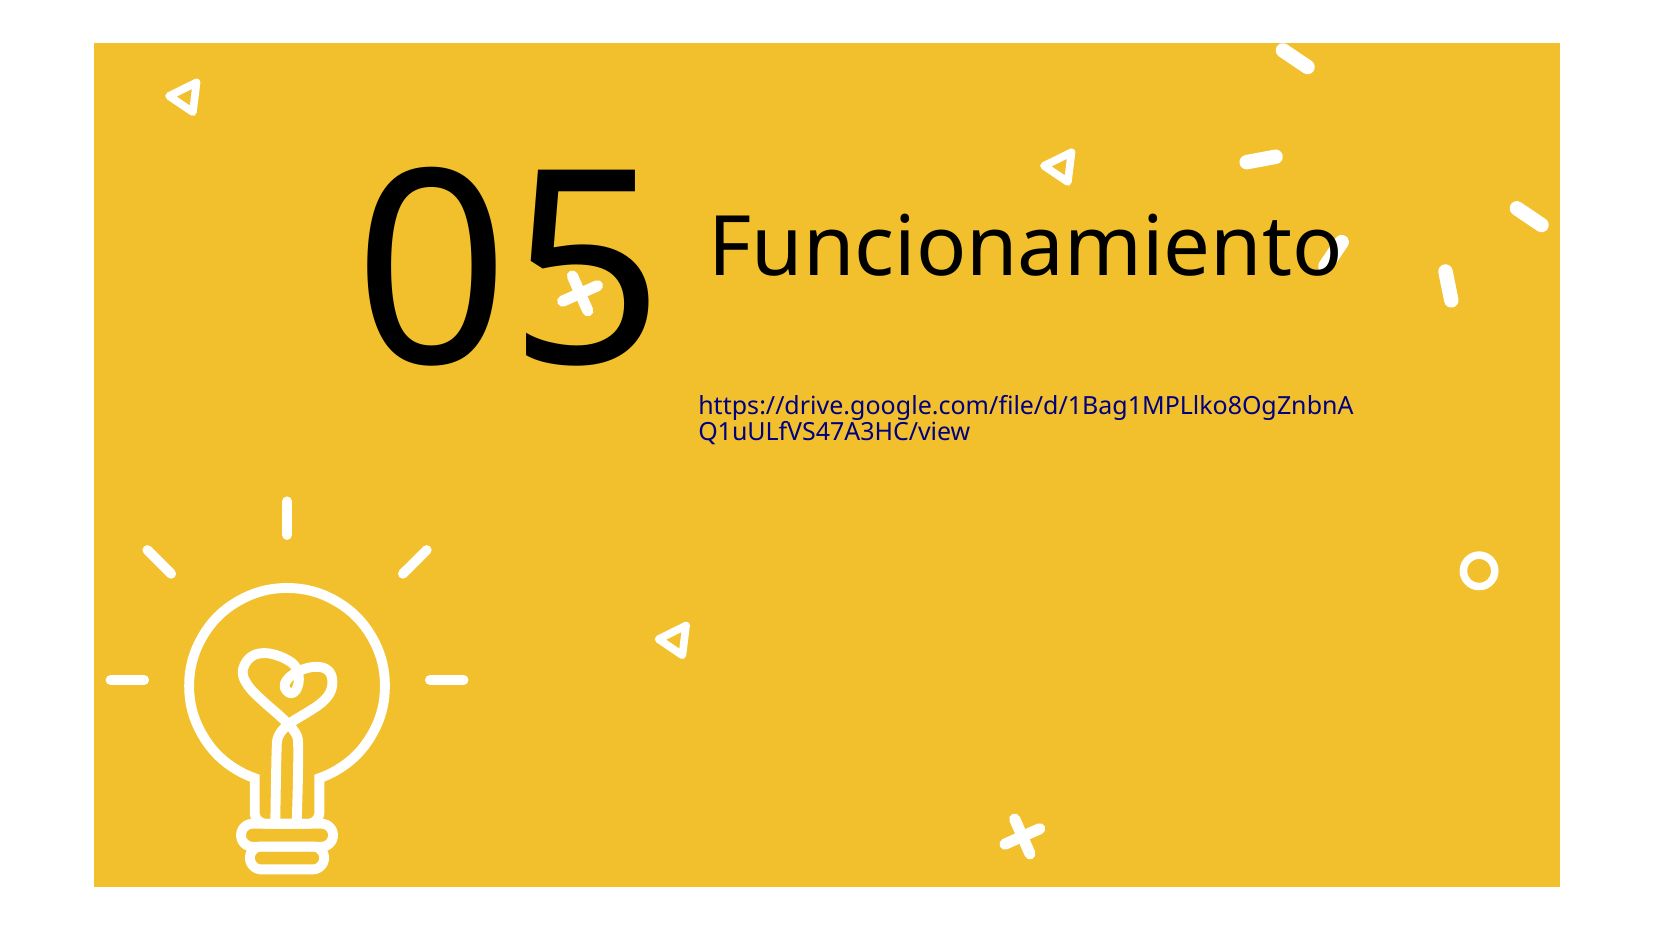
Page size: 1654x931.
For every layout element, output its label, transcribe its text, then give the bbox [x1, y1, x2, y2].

text_box https://drive.google.com/file/d/1Bag1MPLlko8OgZnbnAQ1uULfVS47A3HC/view [698, 370, 1359, 473]
title Funcionamiento [708, 72, 1585, 414]
title 05 [354, 74, 700, 443]
